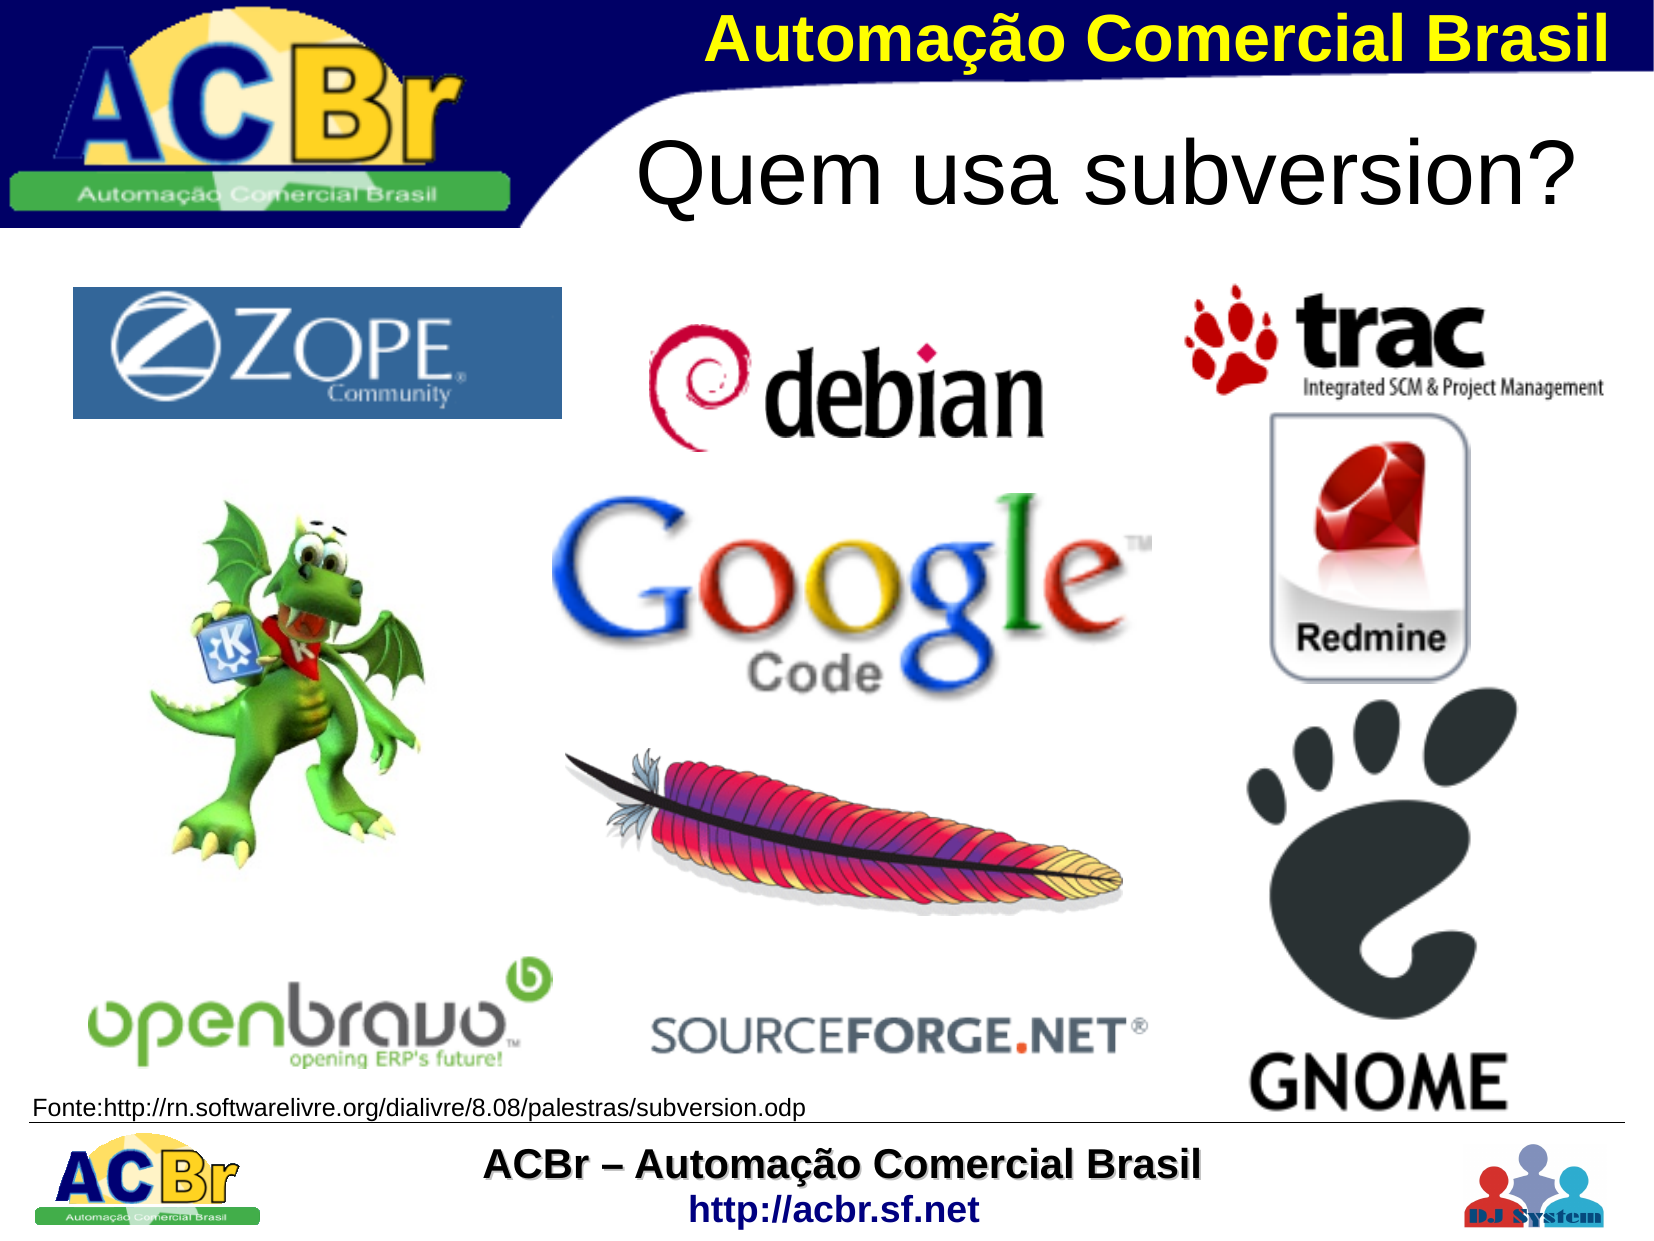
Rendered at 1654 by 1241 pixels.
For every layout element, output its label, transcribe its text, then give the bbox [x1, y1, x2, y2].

text_box Fonte:http://rn.softwarelivre.org/dialivre/8.08/palestras/subversion.odp [17, 1086, 822, 1130]
picture [1181, 282, 1608, 404]
picture [0, 0, 1654, 228]
picture [88, 955, 553, 1069]
picture [73, 287, 562, 419]
picture [33, 1131, 261, 1228]
title Quem usa subversion? [590, 121, 1625, 224]
picture [552, 412, 1654, 1229]
picture [765, 341, 1046, 438]
picture [48, 455, 518, 925]
picture [649, 324, 754, 452]
